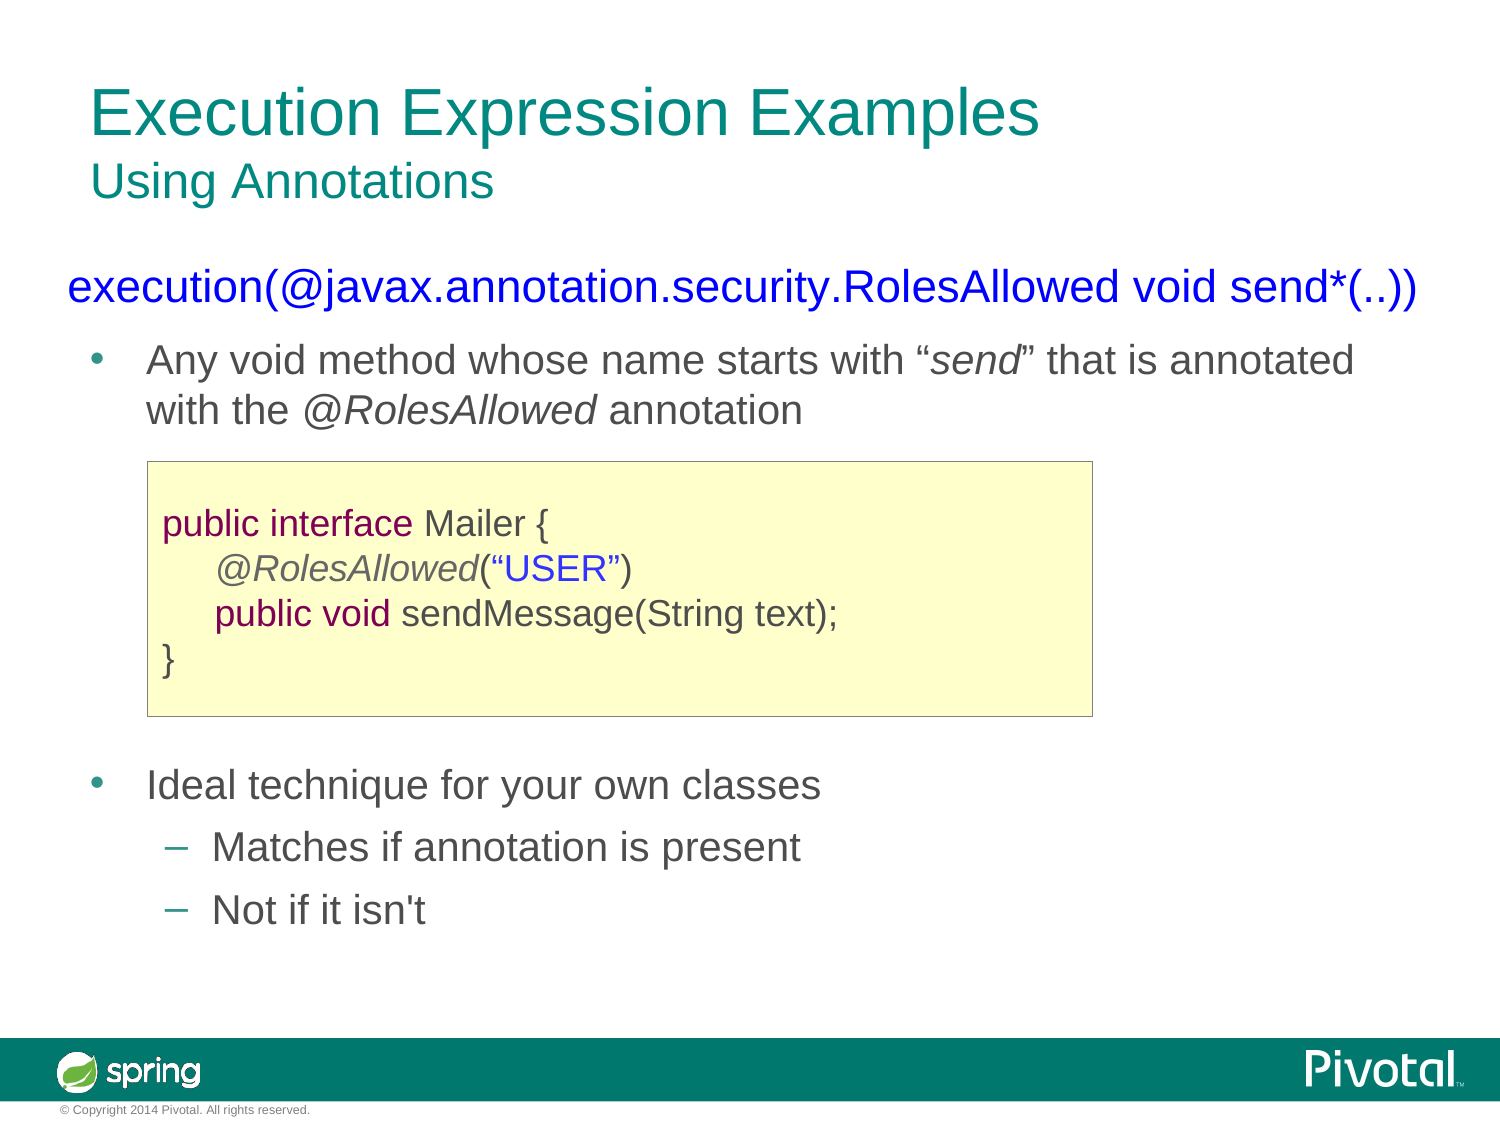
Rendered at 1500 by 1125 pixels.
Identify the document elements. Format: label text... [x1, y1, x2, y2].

picture [32, 1041, 210, 1103]
picture [1306, 1050, 1464, 1087]
text_box public interface Mailer { @RolesAllowed(“USER”) public void sendMessage(String text); } [147, 461, 1093, 717]
title Execution Expression Examples Using Annotations [75, 45, 1426, 233]
list execution(@javax.annotation.security.RolesAllowed void send*(..)) [52, 249, 1448, 335]
list Any void method whose name starts with “send” that is annotated with the @RolesAllowed annotation Ideal technique for your own classes Matches if annotation is present Not if it isn't [75, 335, 1426, 941]
